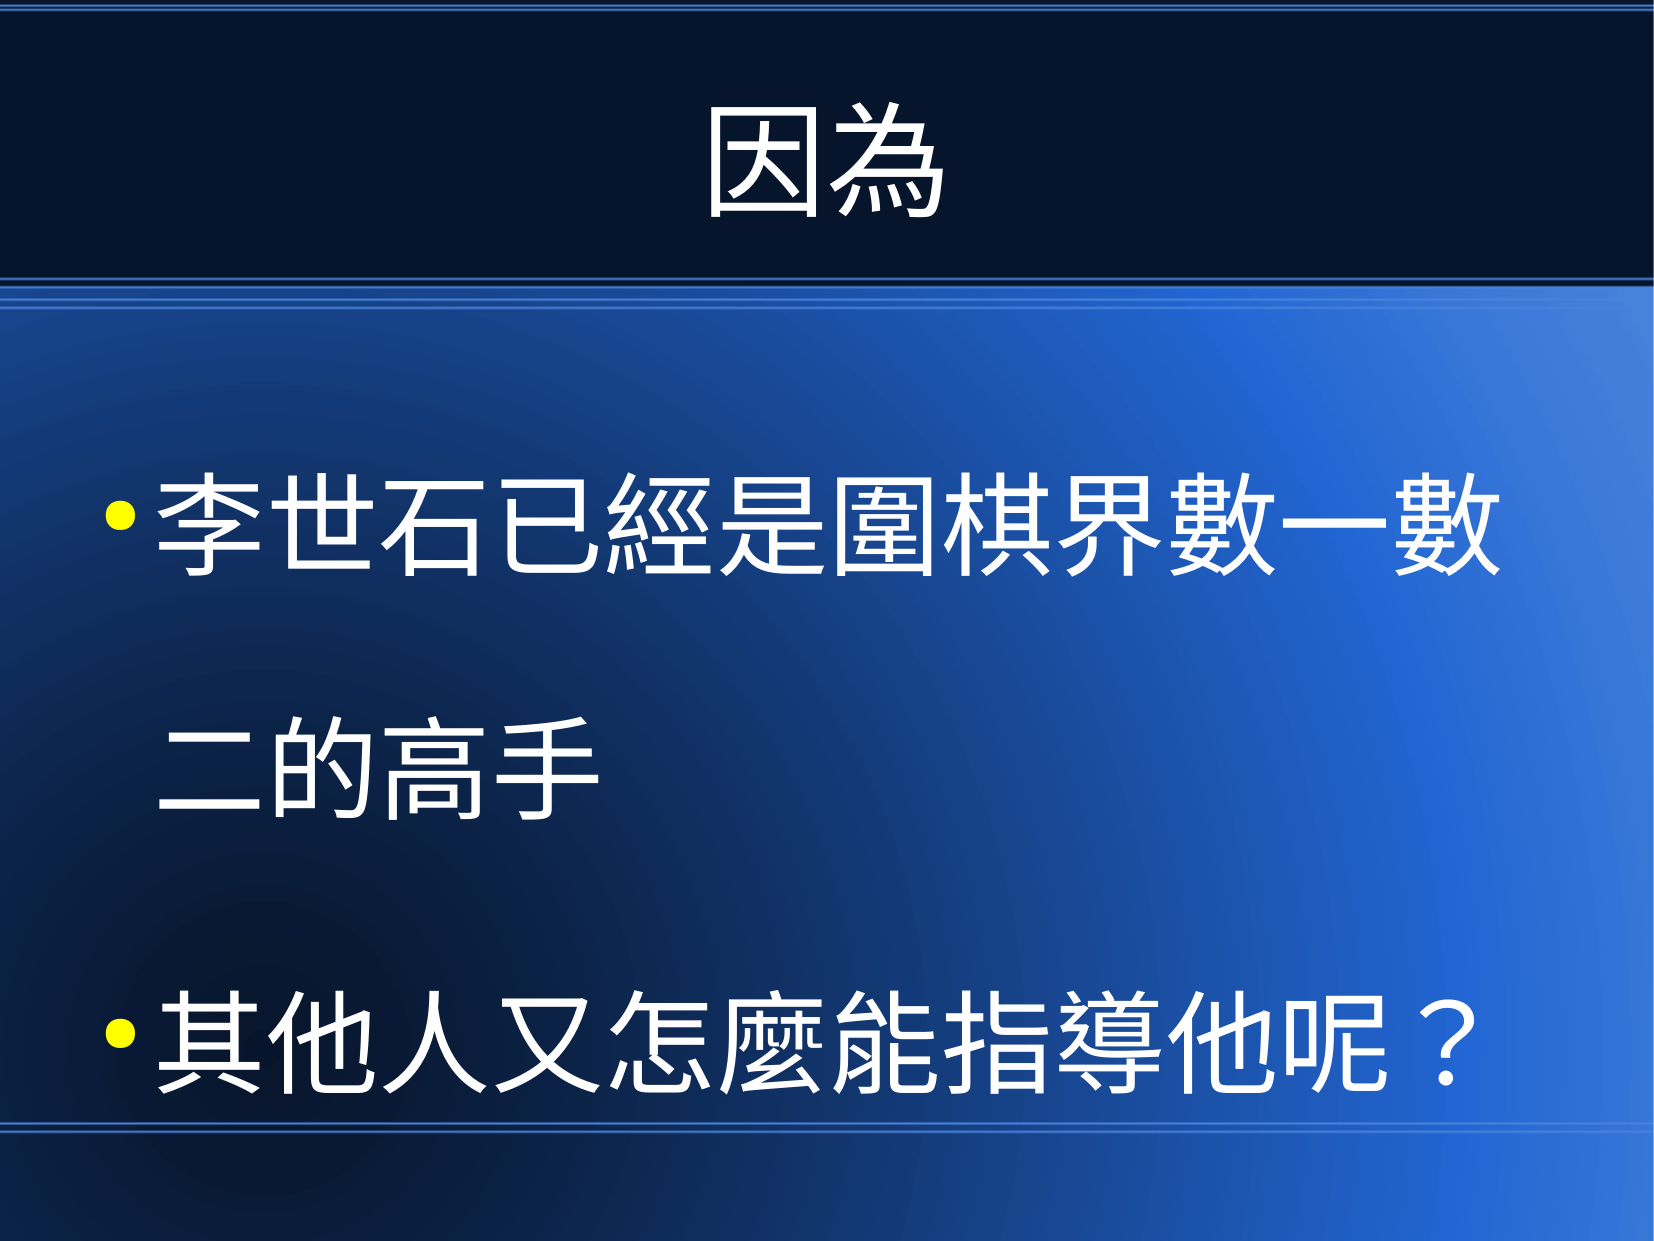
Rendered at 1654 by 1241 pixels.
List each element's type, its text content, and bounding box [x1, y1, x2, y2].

title 因為 [82, 49, 1571, 257]
picture [0, 0, 1654, 1241]
list 李世石已經是圍棋界數一數二的高手 其他人又怎麼能指導他呢？ [82, 355, 1571, 1241]
